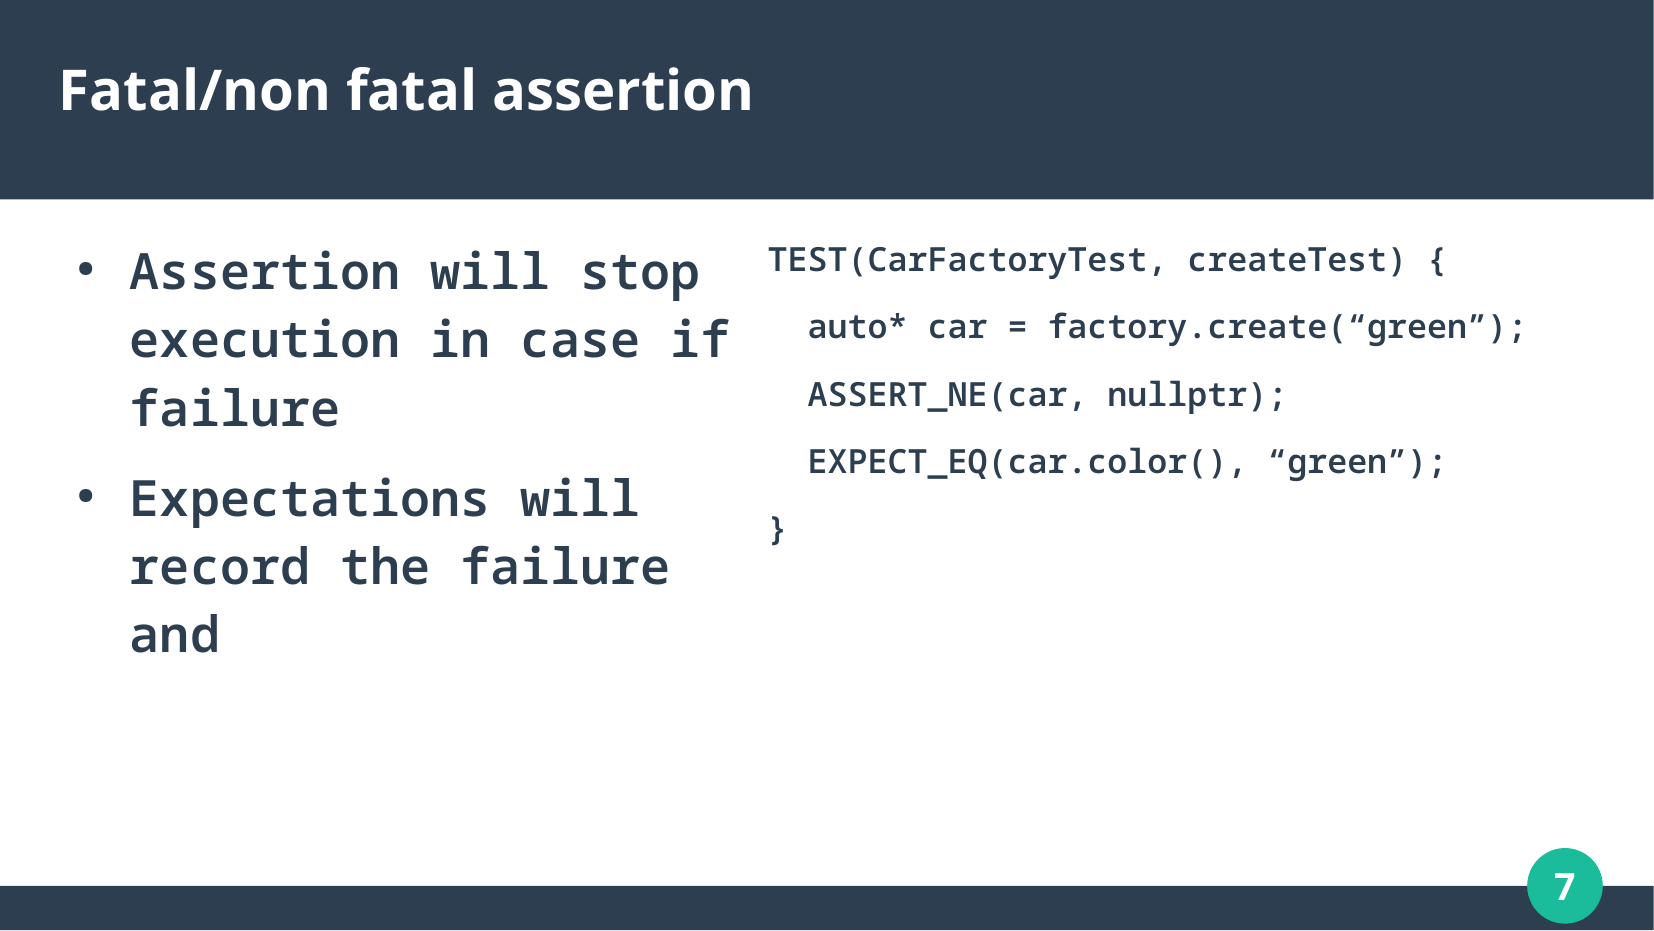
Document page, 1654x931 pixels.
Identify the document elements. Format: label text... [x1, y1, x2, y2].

title Fatal/non fatal assertion [59, 29, 1595, 148]
list Assertion will stop execution in case if failure Expectations will record the failure and [59, 236, 767, 857]
list TEST(CarFactoryTest, createTest) { auto* car = factory.create(“green”); ASSERT_NE(car, nullptr); EXPECT_EQ(car.color(), “green”); } [767, 236, 1596, 857]
